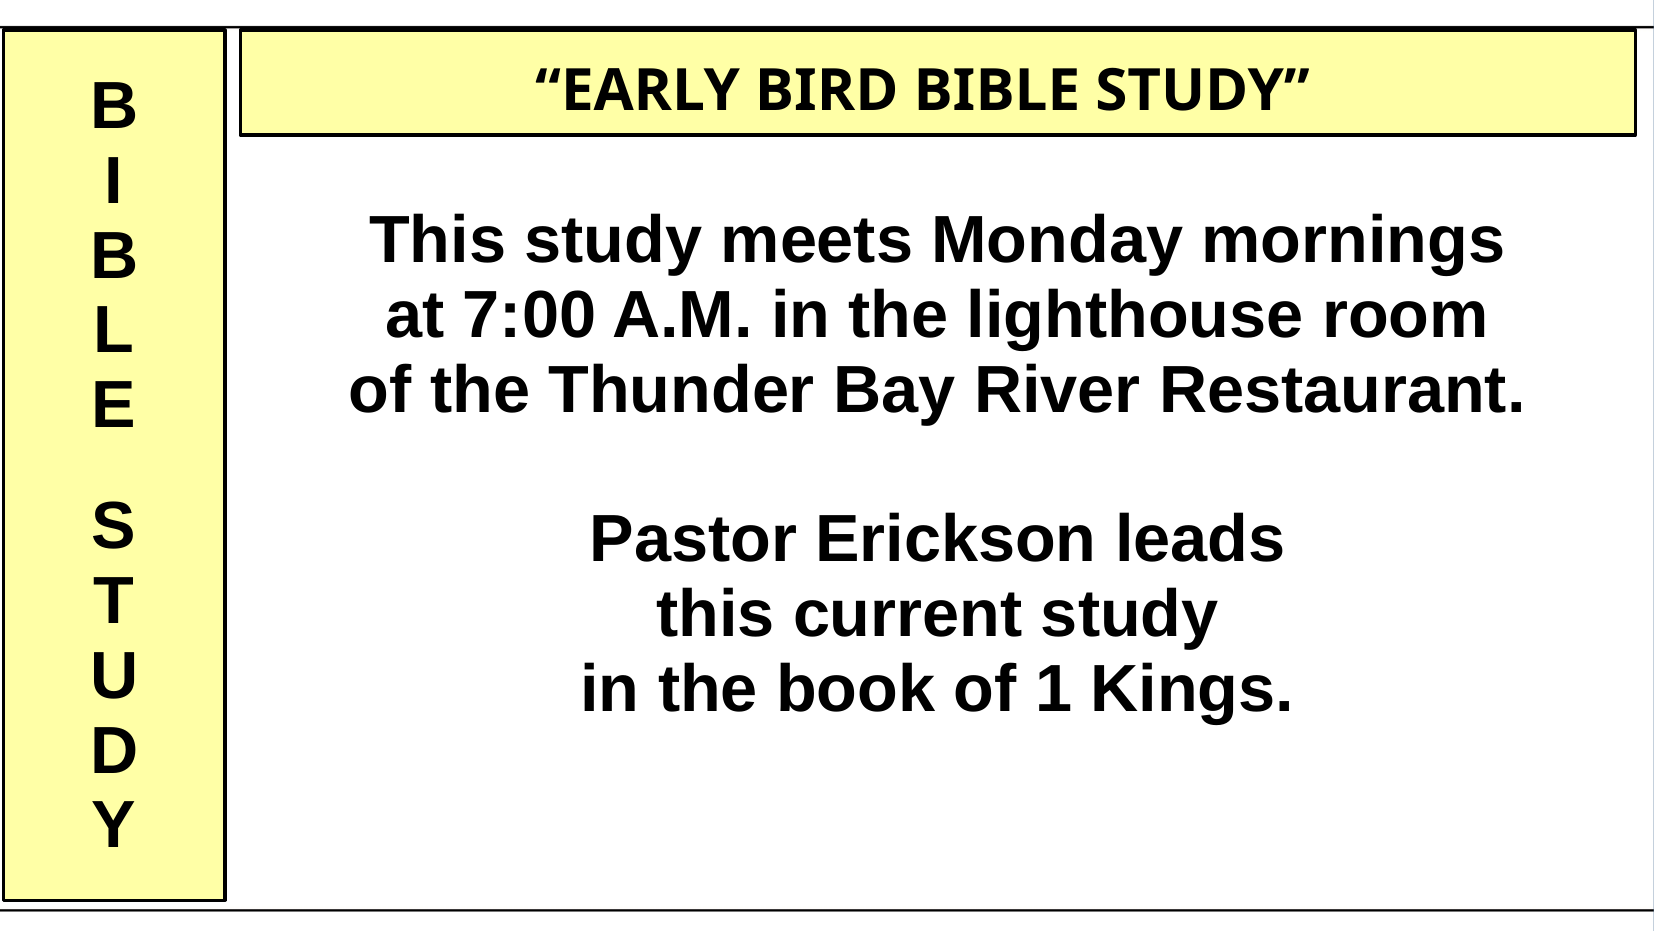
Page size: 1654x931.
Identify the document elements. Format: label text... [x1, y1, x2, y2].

text_box “EARLY BIRD BIBLE STUDY” [255, 40, 1591, 134]
picture [0, 0, 1654, 931]
text_box [240, 30, 1636, 136]
text_box This study meets Monday mornings at 7:00 A.M. in the lighthouse room of the Thunder Bay River Restaurant. Pastor Erickson leads this current study in the book of 1 Kings. [300, 195, 1576, 734]
text_box B I B L E S T U D Y [3, 30, 226, 901]
